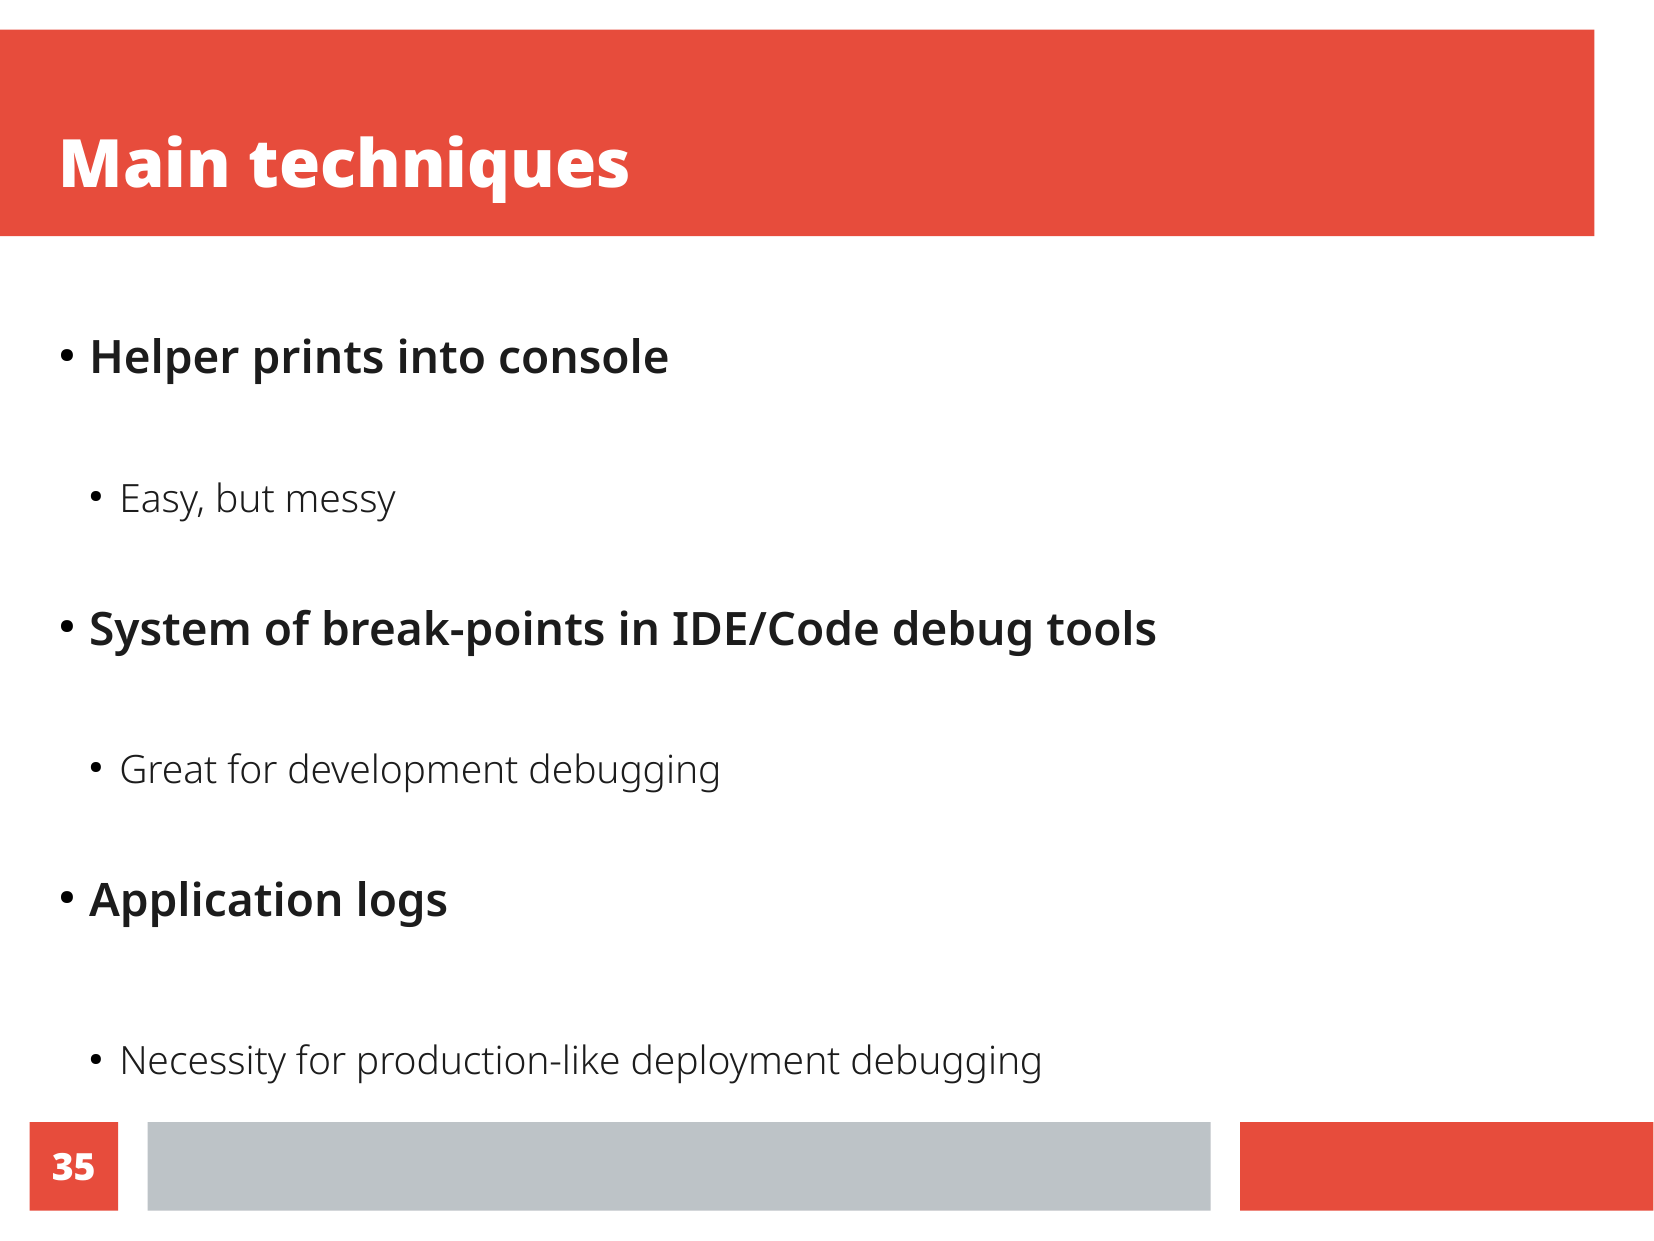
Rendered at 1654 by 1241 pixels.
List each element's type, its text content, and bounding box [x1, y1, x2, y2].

title Main techniques [59, 59, 1595, 207]
list Helper prints into console Easy, but messy System of break-points in IDE/Code debug tools Great for development debugging Application logs Necessity for production-like deployment debugging [59, 324, 1565, 1093]
